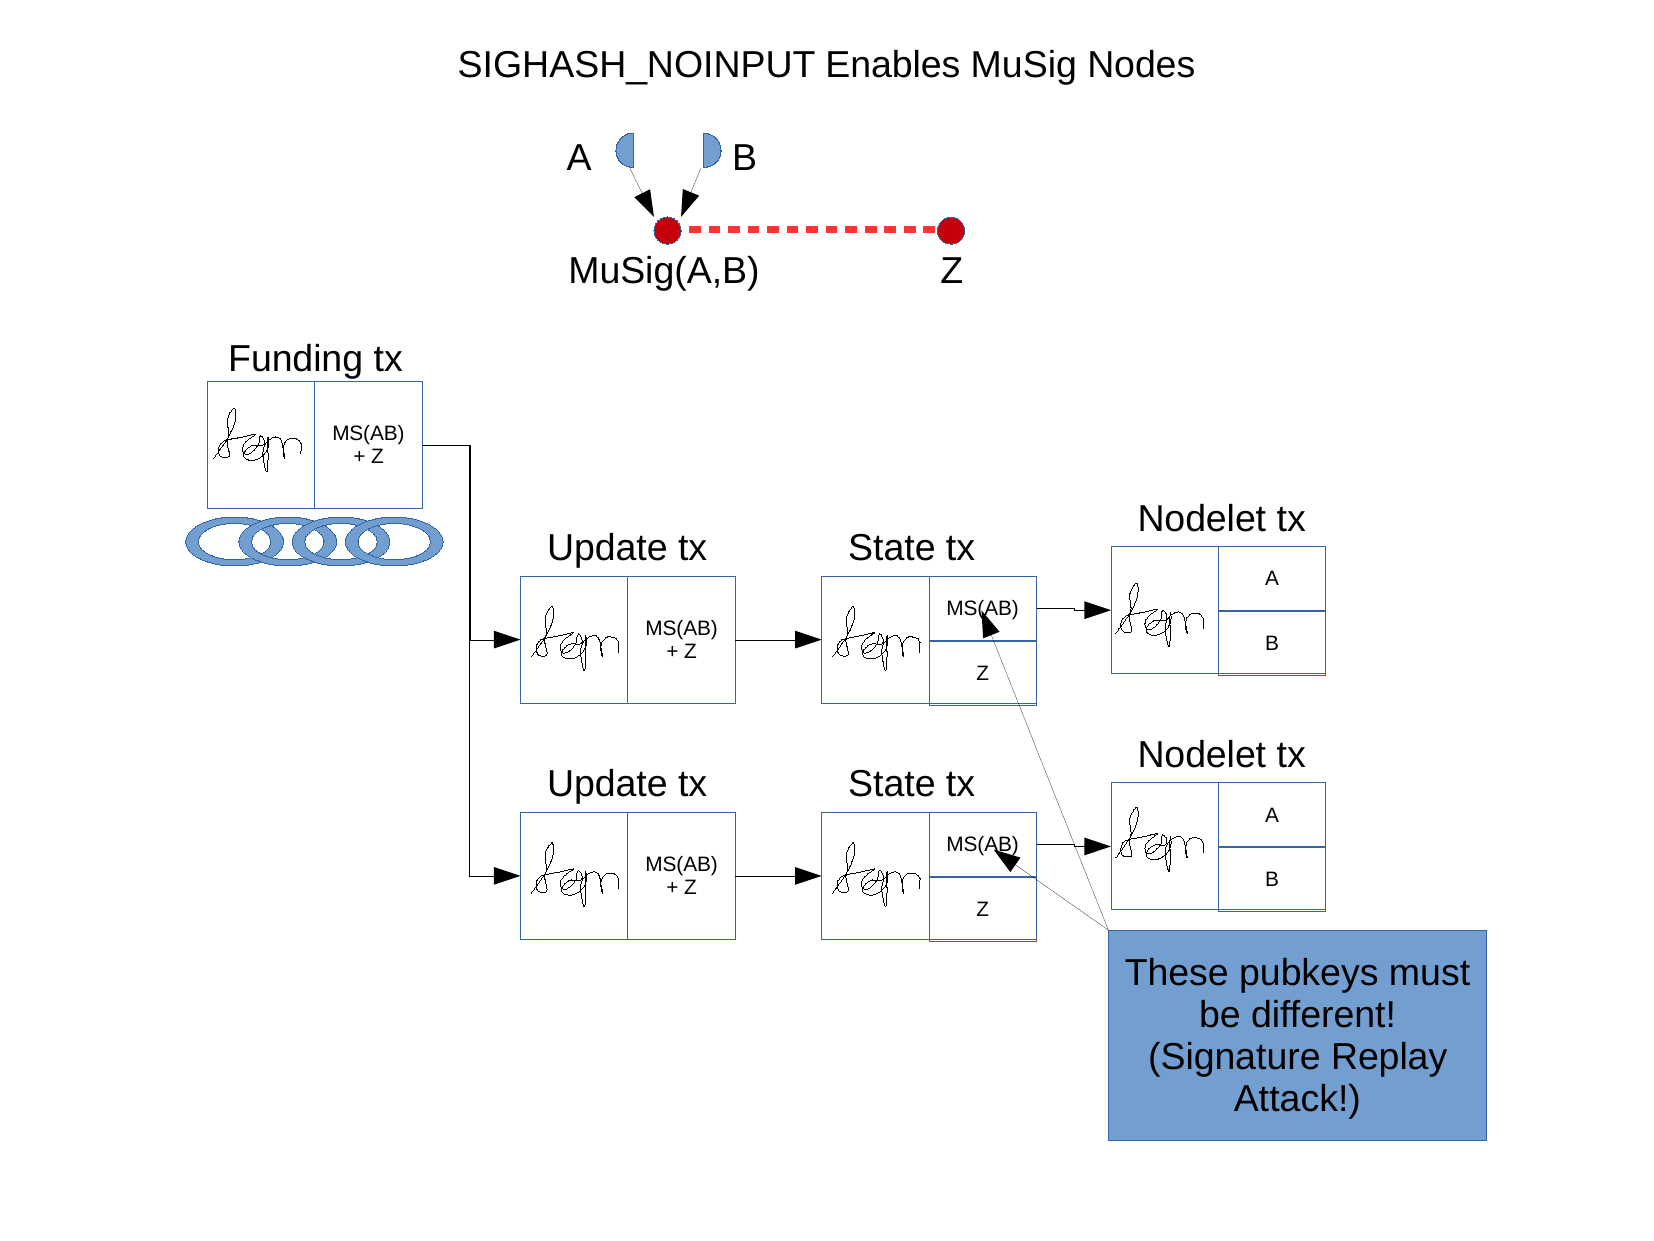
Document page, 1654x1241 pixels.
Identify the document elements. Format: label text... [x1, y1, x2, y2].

text_box Z [925, 241, 980, 299]
text_box Funding tx [213, 309, 421, 408]
text_box State tx [833, 734, 1041, 834]
text_box Update tx [532, 734, 740, 834]
text_box [185, 517, 444, 566]
text_box A [551, 129, 606, 186]
text_box B [717, 129, 771, 186]
text_box SIGHASH_NOINPUT Enables MuSig Nodes [0, 15, 1654, 115]
text_box MS(AB) + Z [314, 381, 423, 509]
text_box [615, 133, 634, 168]
text_box Update tx [532, 497, 740, 597]
text_box MS(AB) [929, 597, 1037, 641]
text_box These pubkeys must be different! (Signature Replay Attack!) [1108, 930, 1487, 1141]
text_box [703, 133, 717, 168]
text_box Z [929, 877, 1037, 942]
text_box MS(AB) + Z [627, 834, 736, 940]
text_box MuSig(A,B) [553, 241, 776, 299]
text_box State tx [833, 498, 1041, 597]
text_box Z [929, 641, 1018, 706]
text_box [937, 217, 965, 241]
text_box B [1218, 847, 1326, 912]
text_box B [1218, 611, 1326, 676]
text_box MS(AB) + Z [627, 597, 736, 704]
text_box Nodelet tx [1122, 468, 1331, 568]
text_box Z [995, 641, 1037, 706]
text_box Nodelet tx [1122, 704, 1331, 804]
text_box A [1218, 804, 1326, 847]
text_box [653, 216, 682, 241]
text_box State tx [1032, 734, 1041, 757]
text_box MS(AB) [929, 834, 1037, 877]
text_box A [1218, 568, 1326, 611]
